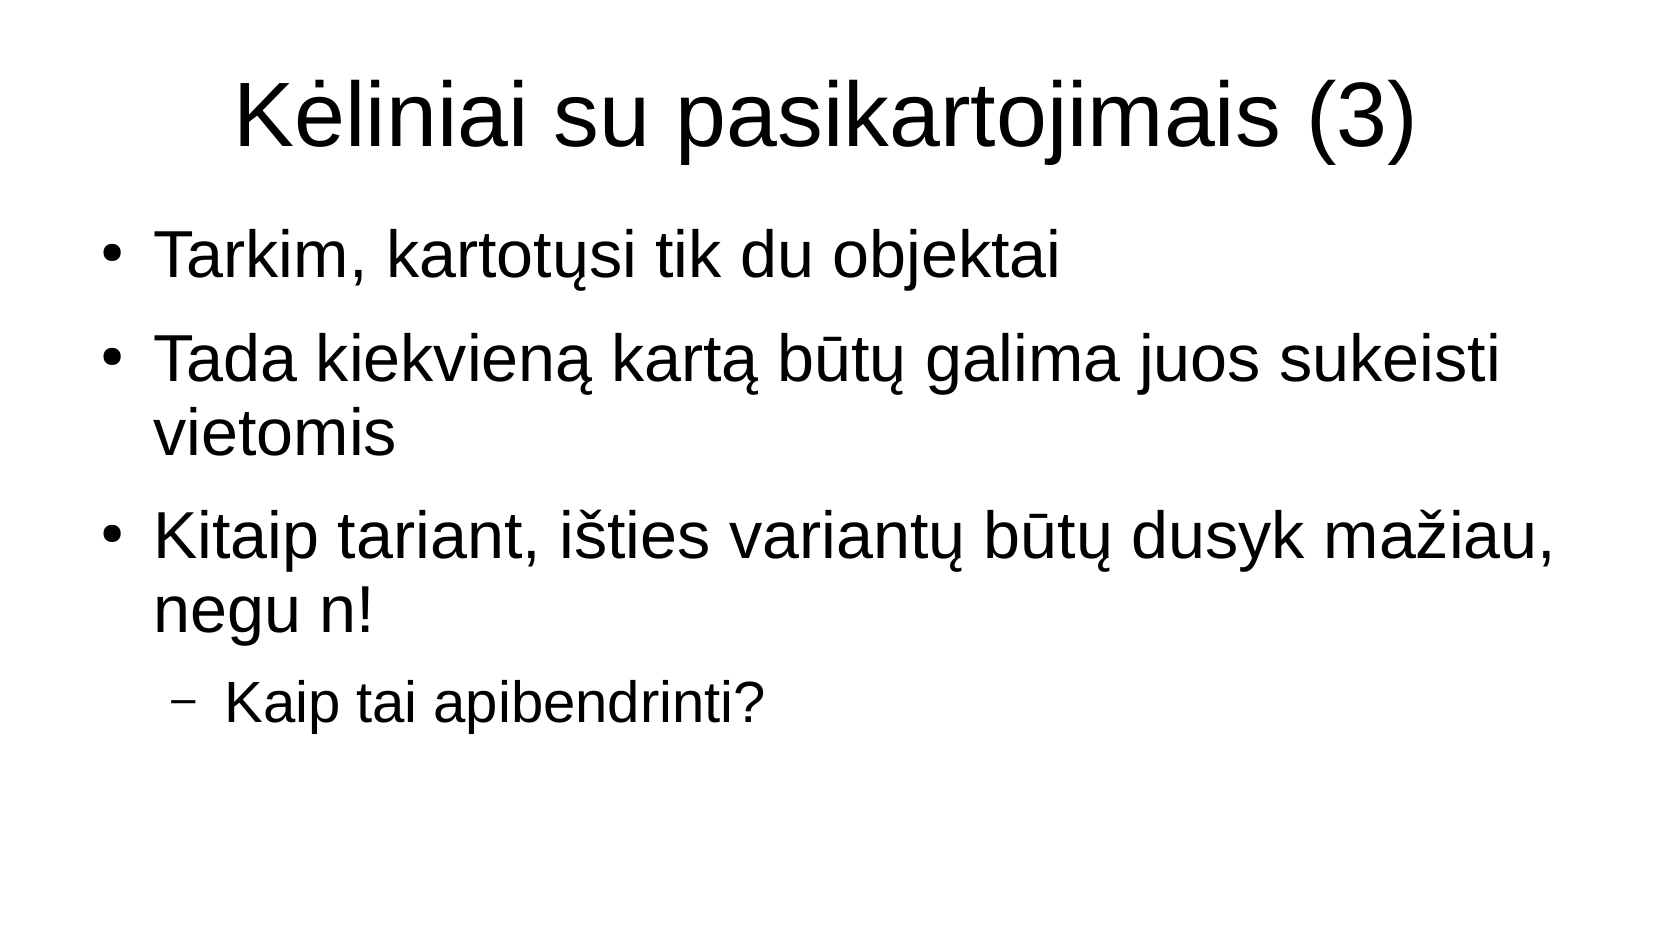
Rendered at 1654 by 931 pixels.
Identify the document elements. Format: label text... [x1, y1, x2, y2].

list Tarkim, kartotųsi tik du objektai Tada kiekvieną kartą būtų galima juos sukeisti vietomis Kitaip tariant, išties variantų būtų dusyk mažiau, negu n! Kaip tai apibendrinti? [82, 217, 1571, 757]
title Kėliniai su pasikartojimais (3) [82, 36, 1571, 193]
